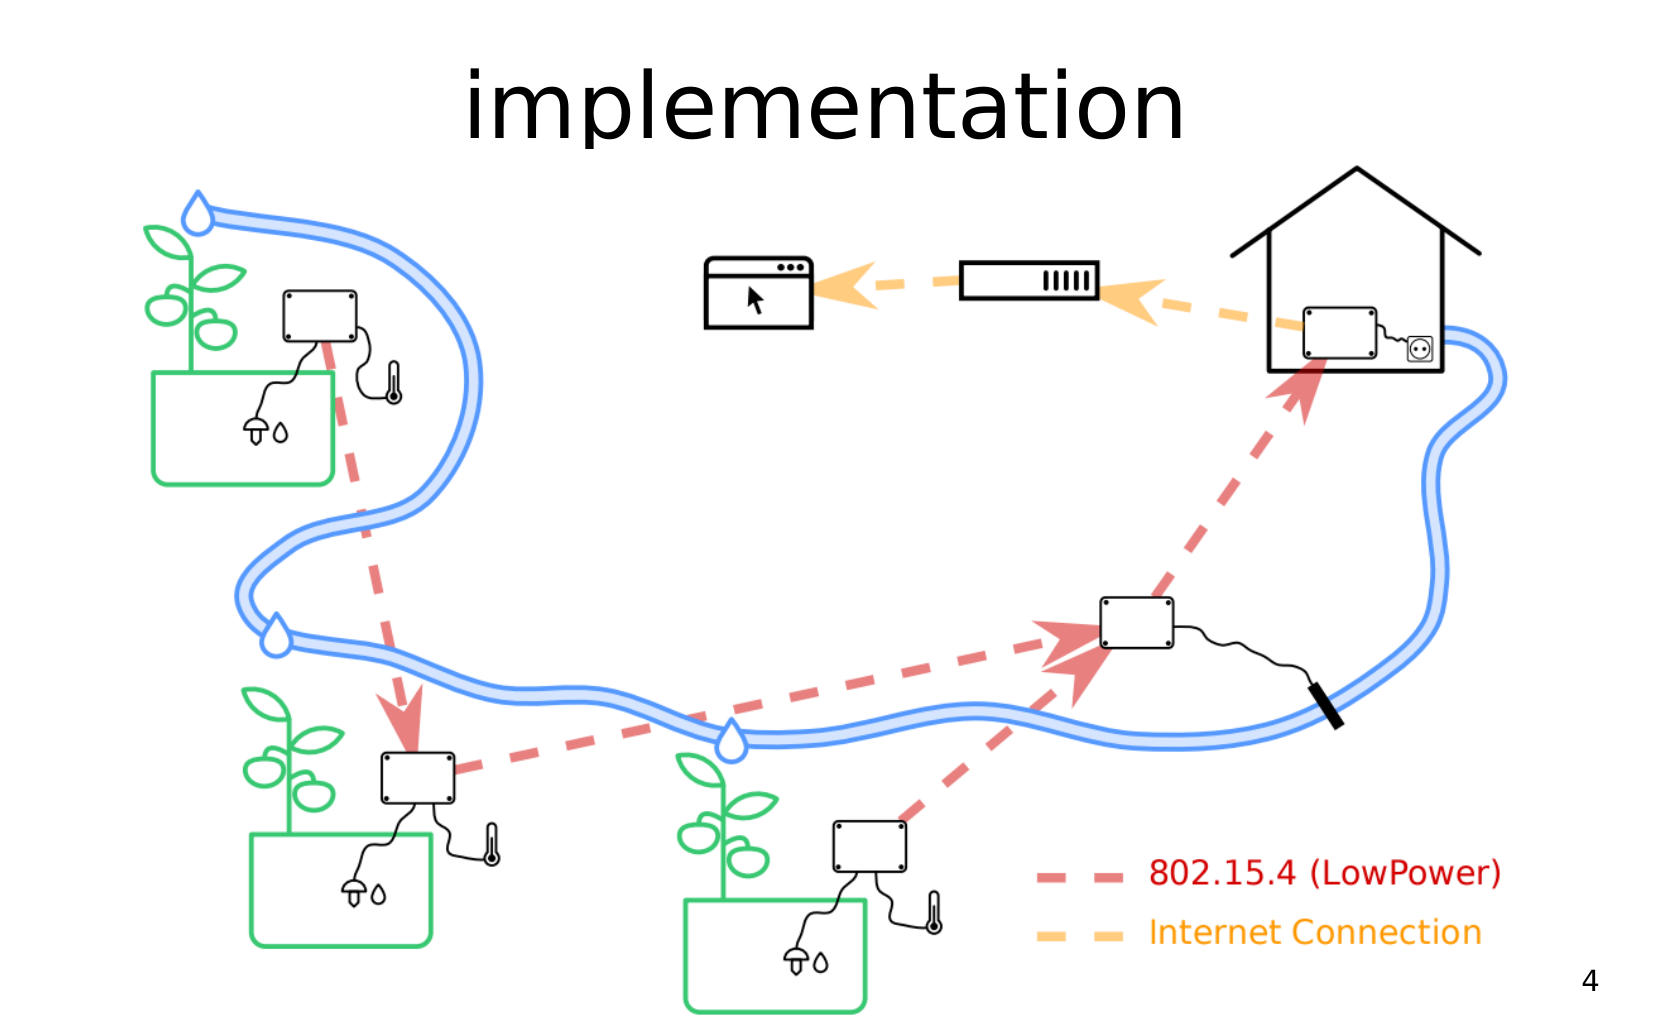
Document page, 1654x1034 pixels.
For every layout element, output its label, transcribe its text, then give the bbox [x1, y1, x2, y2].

picture [118, 149, 1535, 1034]
title implementation [82, 49, 1571, 166]
